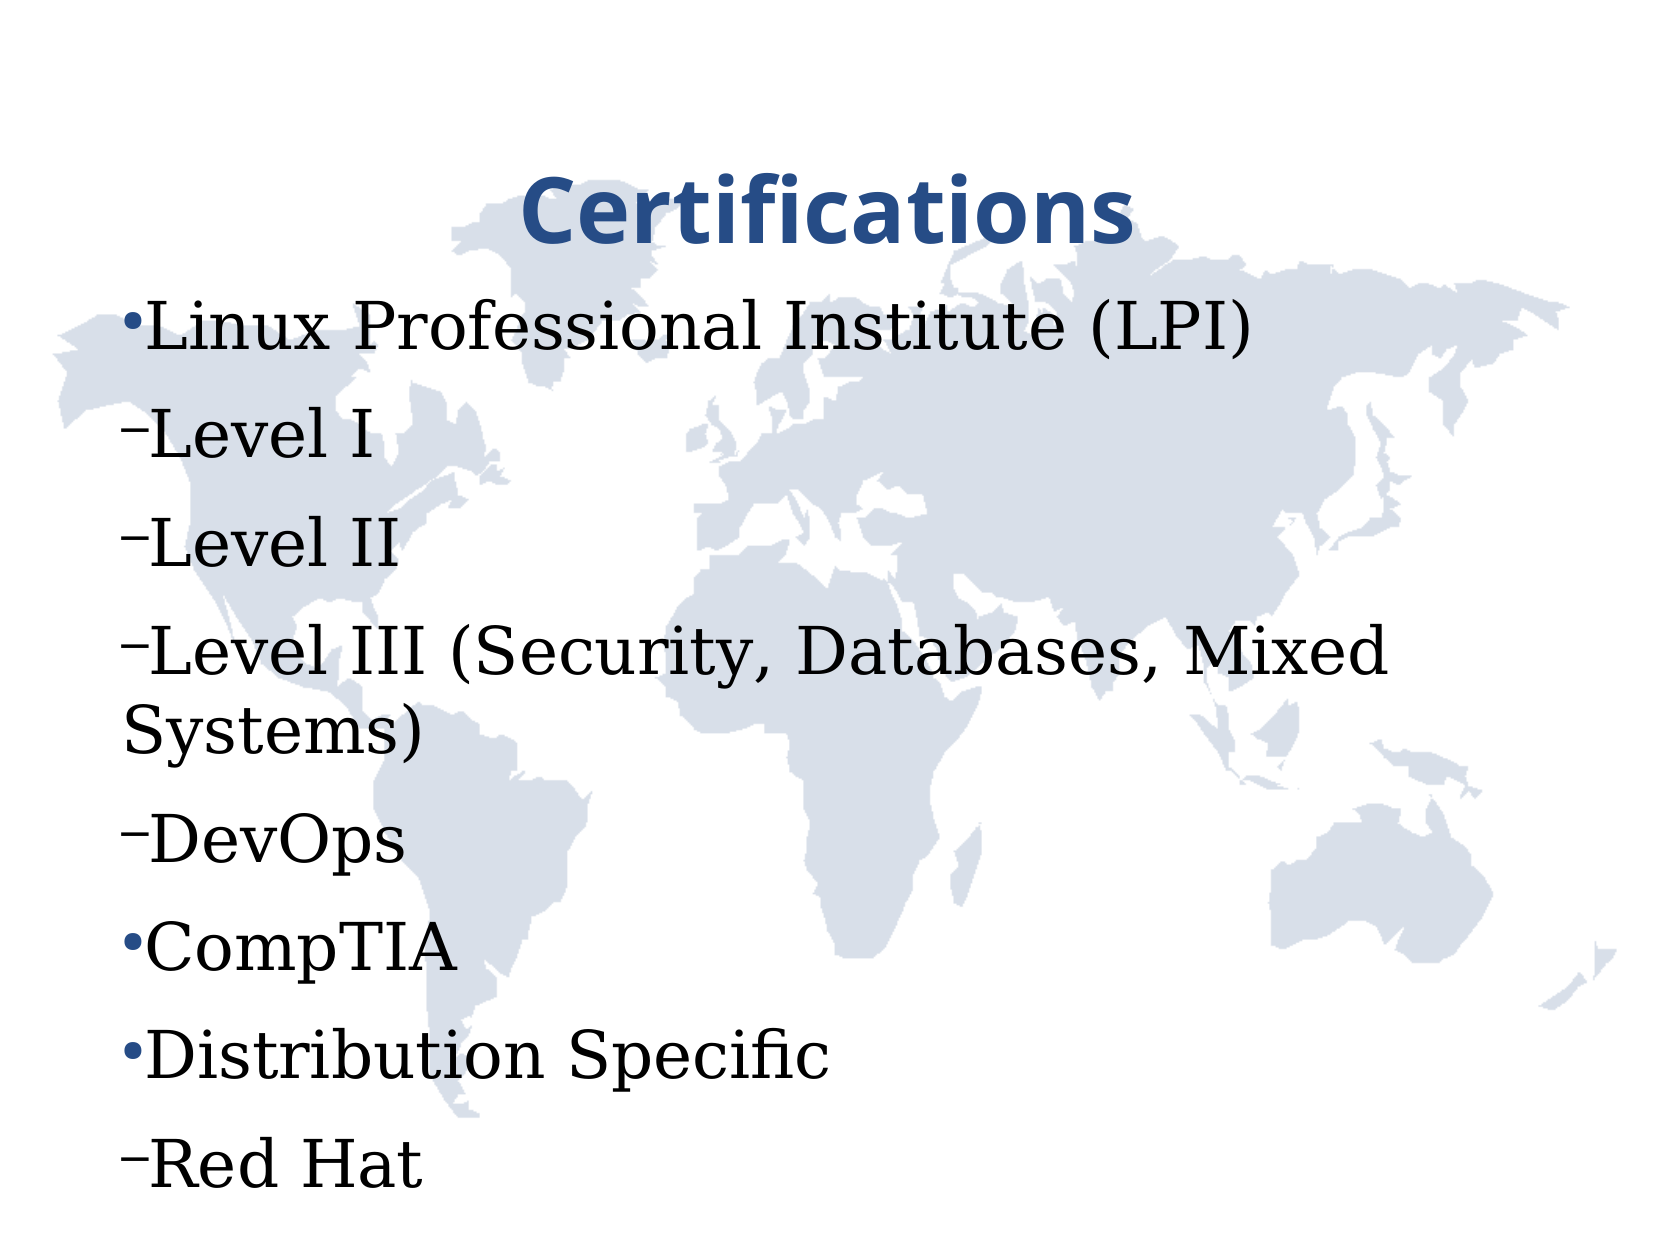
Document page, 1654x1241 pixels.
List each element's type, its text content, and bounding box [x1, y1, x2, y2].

list Linux Professional Institute (LPI) Level I Level II Level III (Security, Databases, Mixed Systems) DevOps CompTIA Distribution Specific Red Hat SuSE [121, 283, 1534, 1241]
title Certifications [121, 102, 1534, 283]
